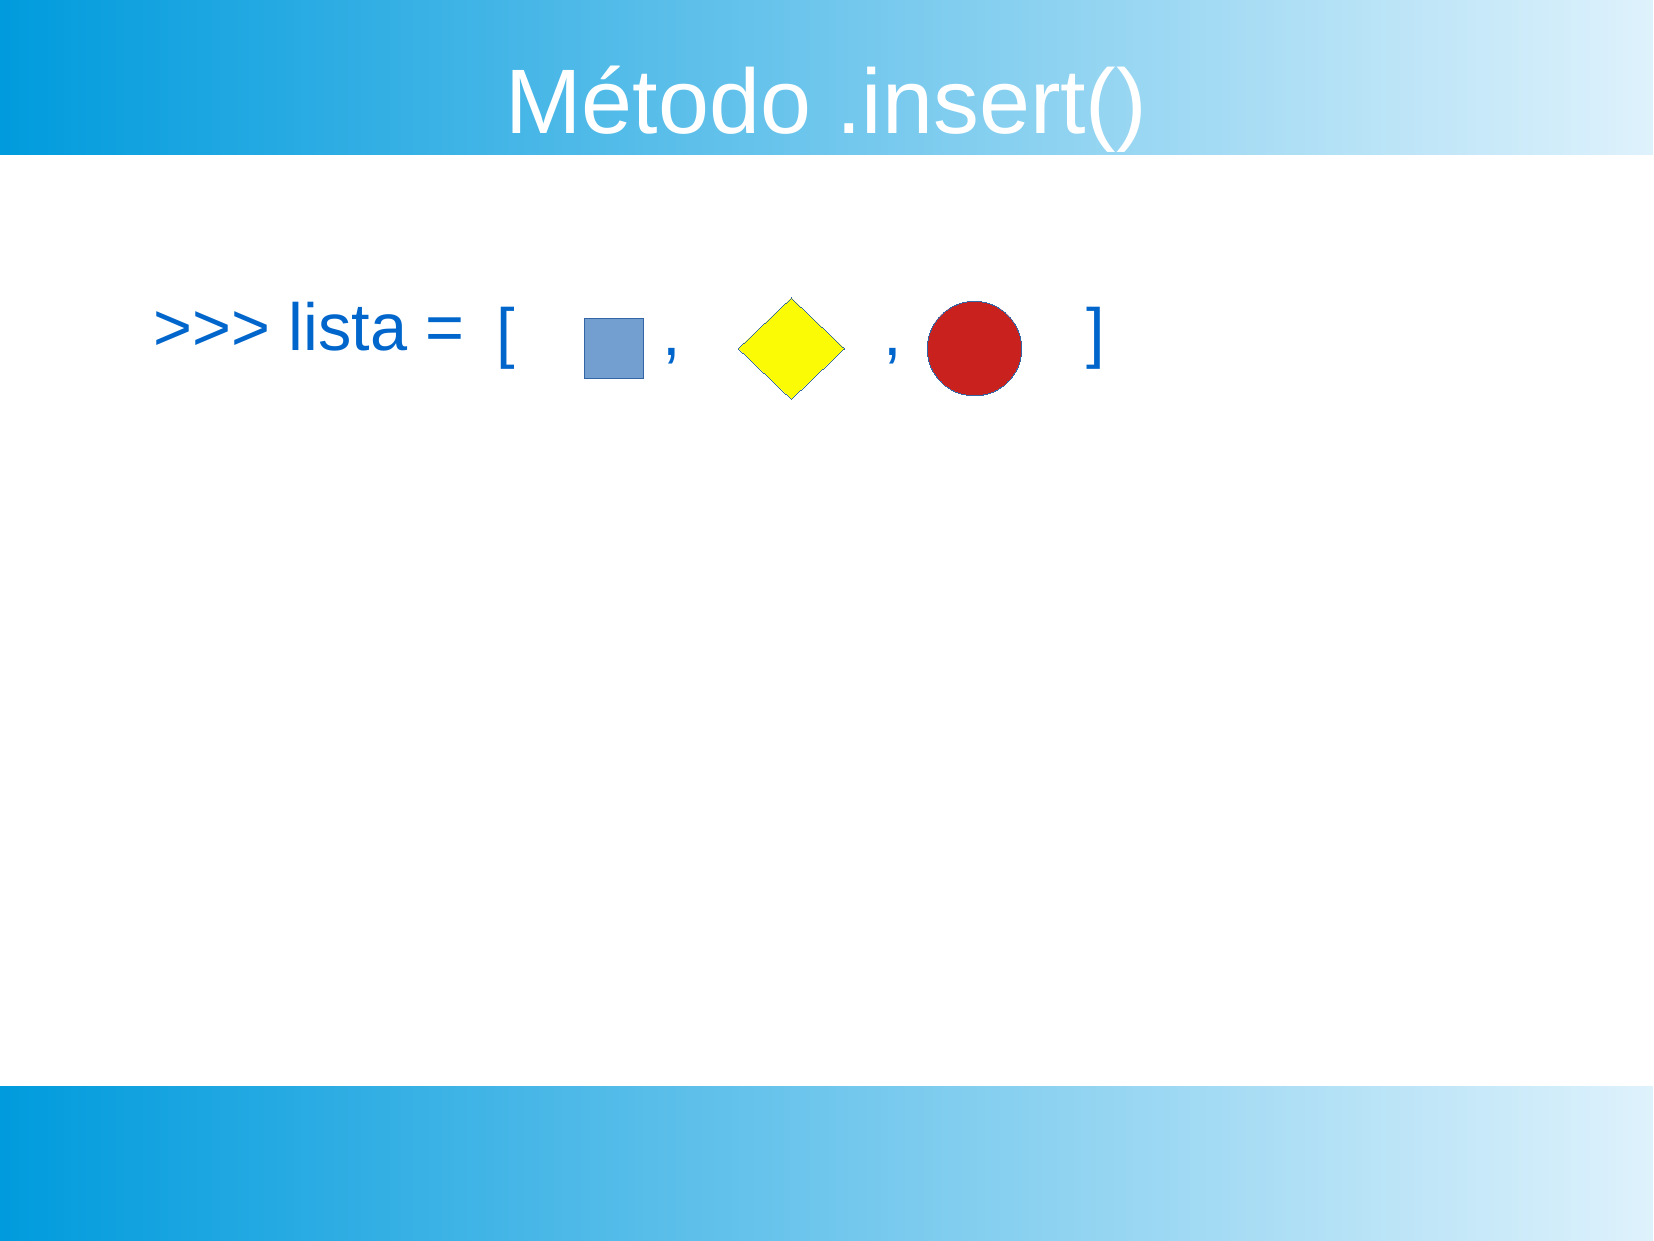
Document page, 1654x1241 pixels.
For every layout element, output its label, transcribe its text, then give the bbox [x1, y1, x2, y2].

text_box [738, 297, 845, 400]
text_box [584, 318, 644, 379]
list >>> lista = [82, 290, 1571, 1010]
text_box [927, 301, 1022, 396]
list [ , , ] [425, 295, 1170, 426]
title Método .insert() [82, 49, 1571, 155]
